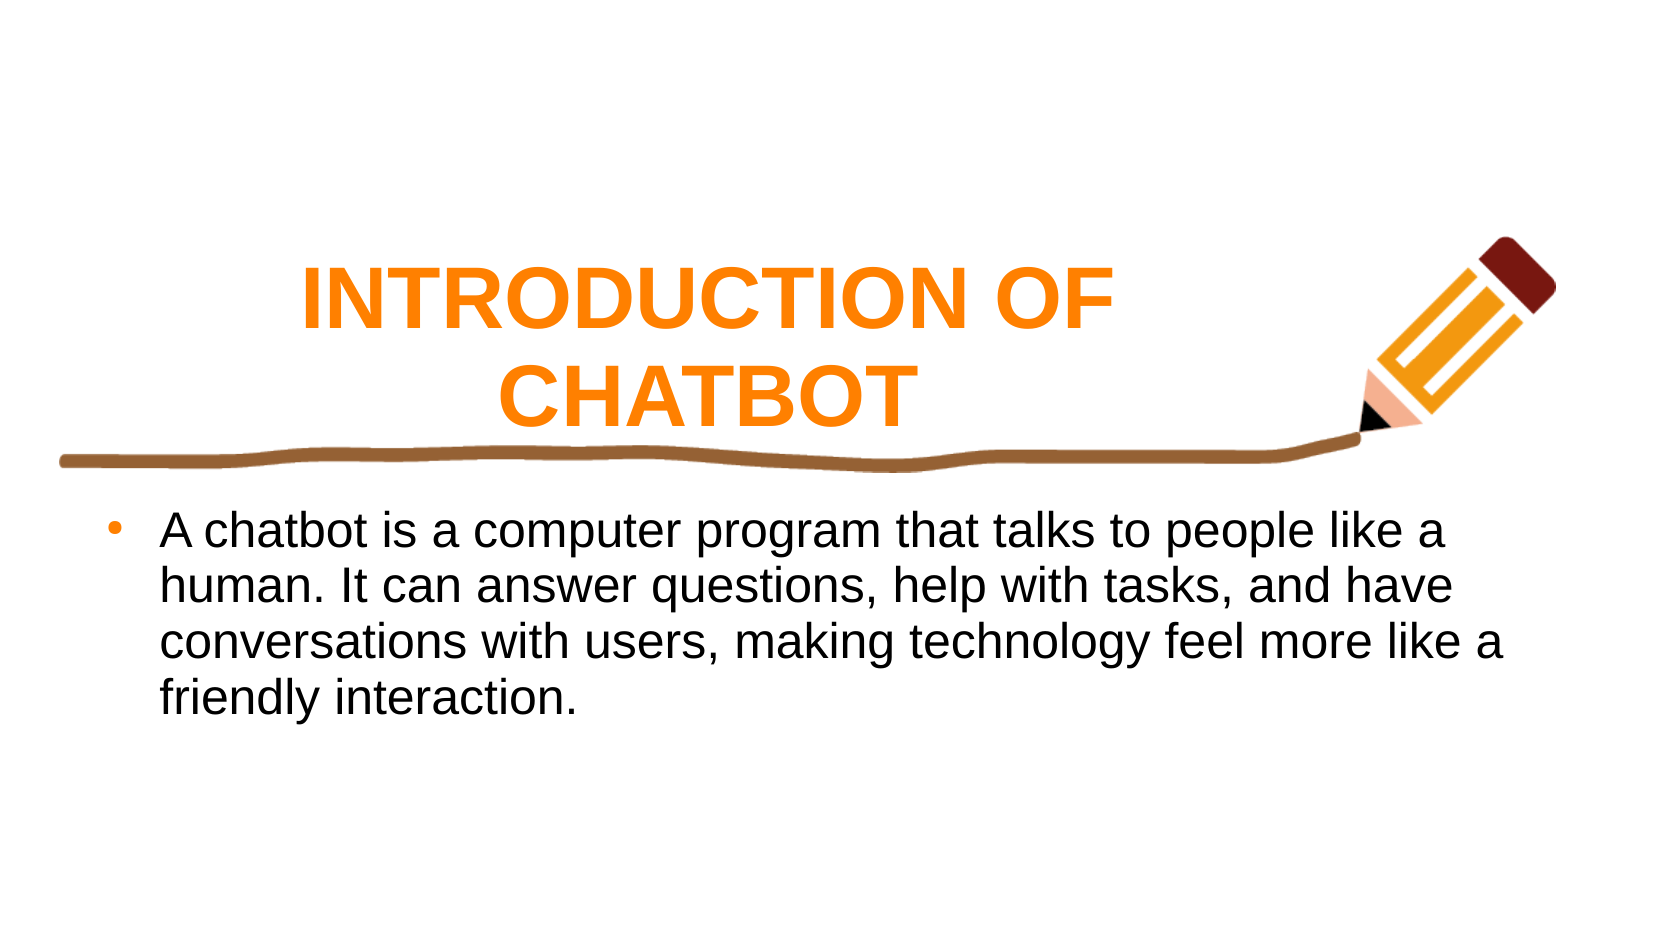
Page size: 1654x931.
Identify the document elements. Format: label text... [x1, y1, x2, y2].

title INTRODUCTION OF CHATBOT [88, 249, 1329, 445]
picture [59, 236, 1556, 473]
list A chatbot is a computer program that talks to people like a human. It can answer questions, help with tasks, and have conversations with users, making technology feel more like a friendly interaction. [88, 501, 1565, 886]
